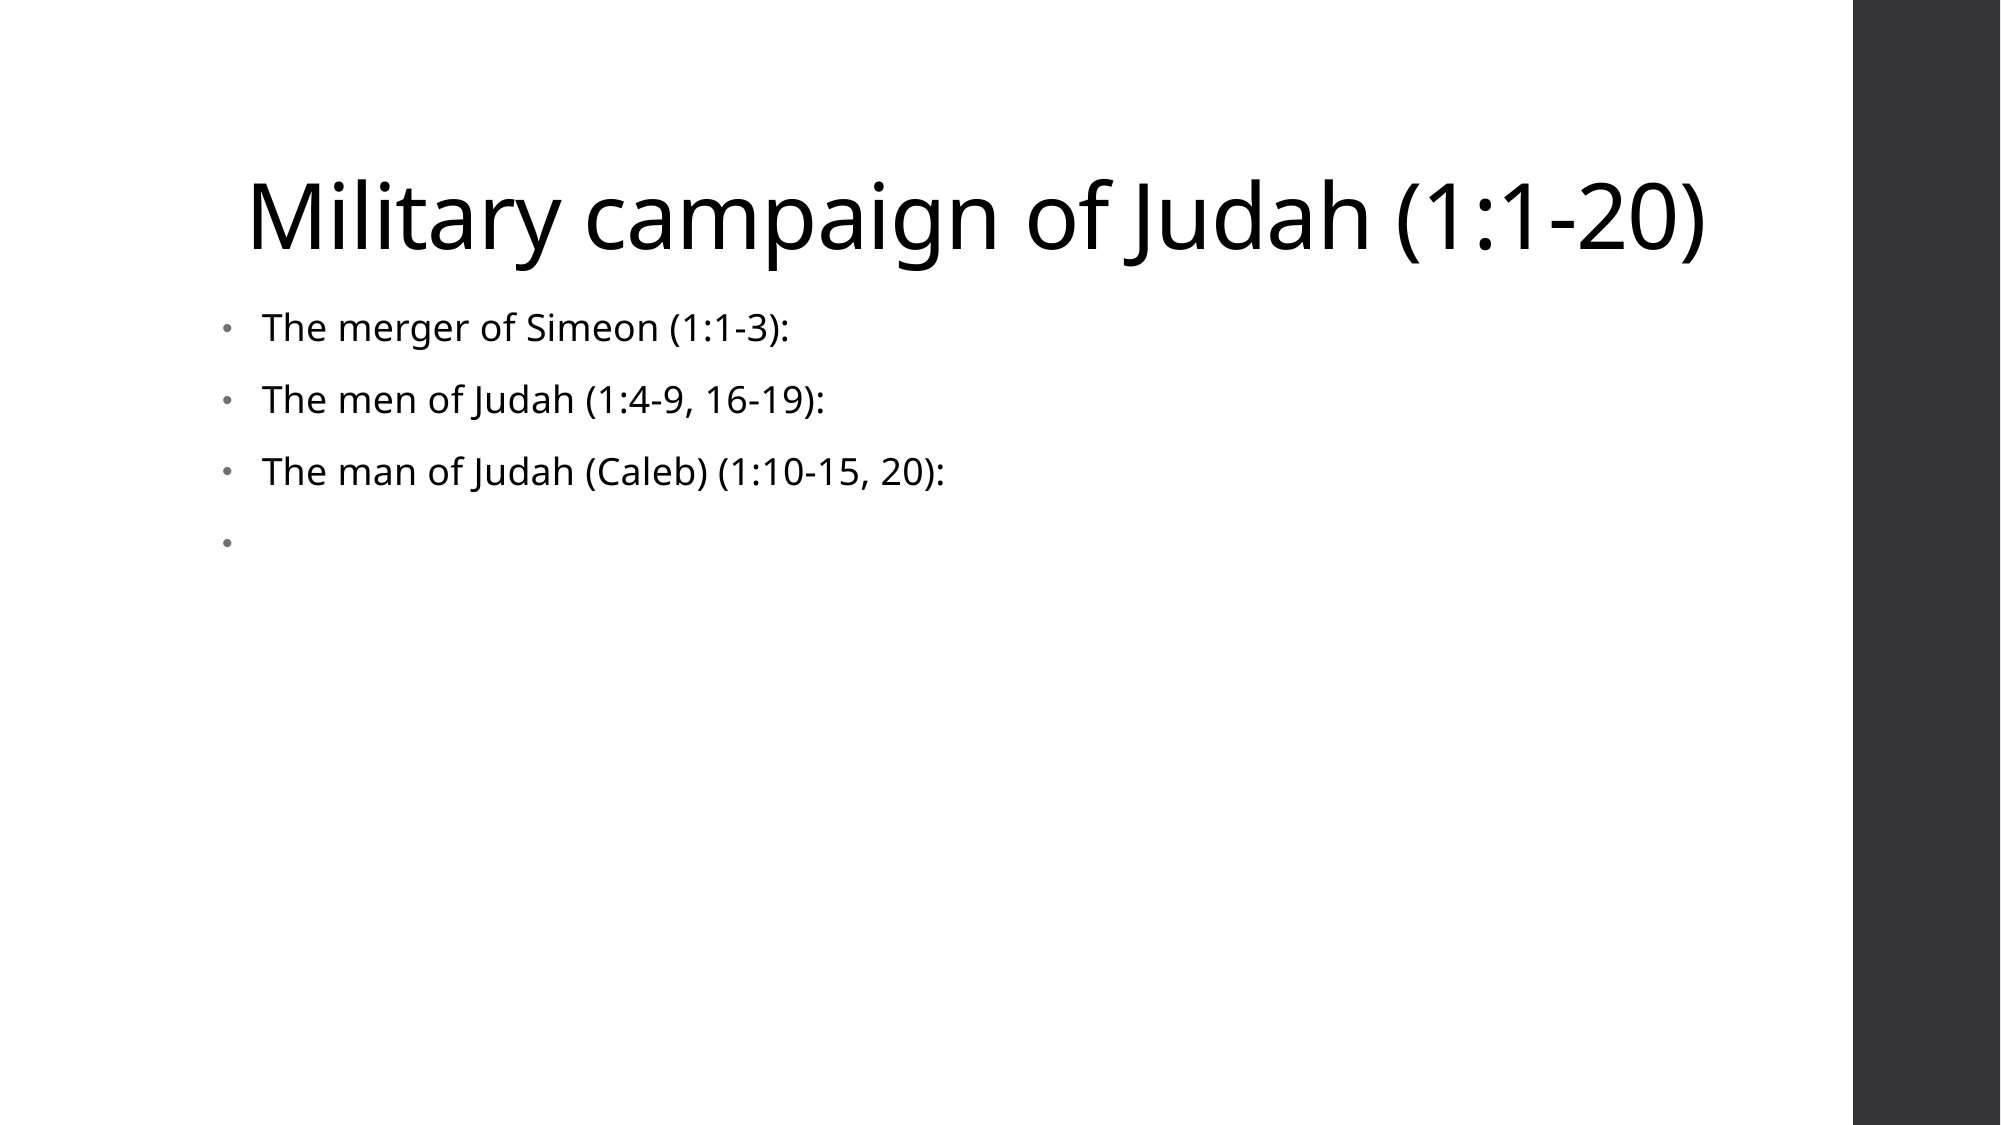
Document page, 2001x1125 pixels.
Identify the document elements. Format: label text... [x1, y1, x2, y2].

title Military campaign of Judah (1:1-20) [206, 60, 1797, 278]
list The merger of Simeon (1:1-3): The men of Judah (1:4-9, 16-19): The man of Judah (Caleb) (1:10-15, 20): [206, 299, 1617, 1014]
